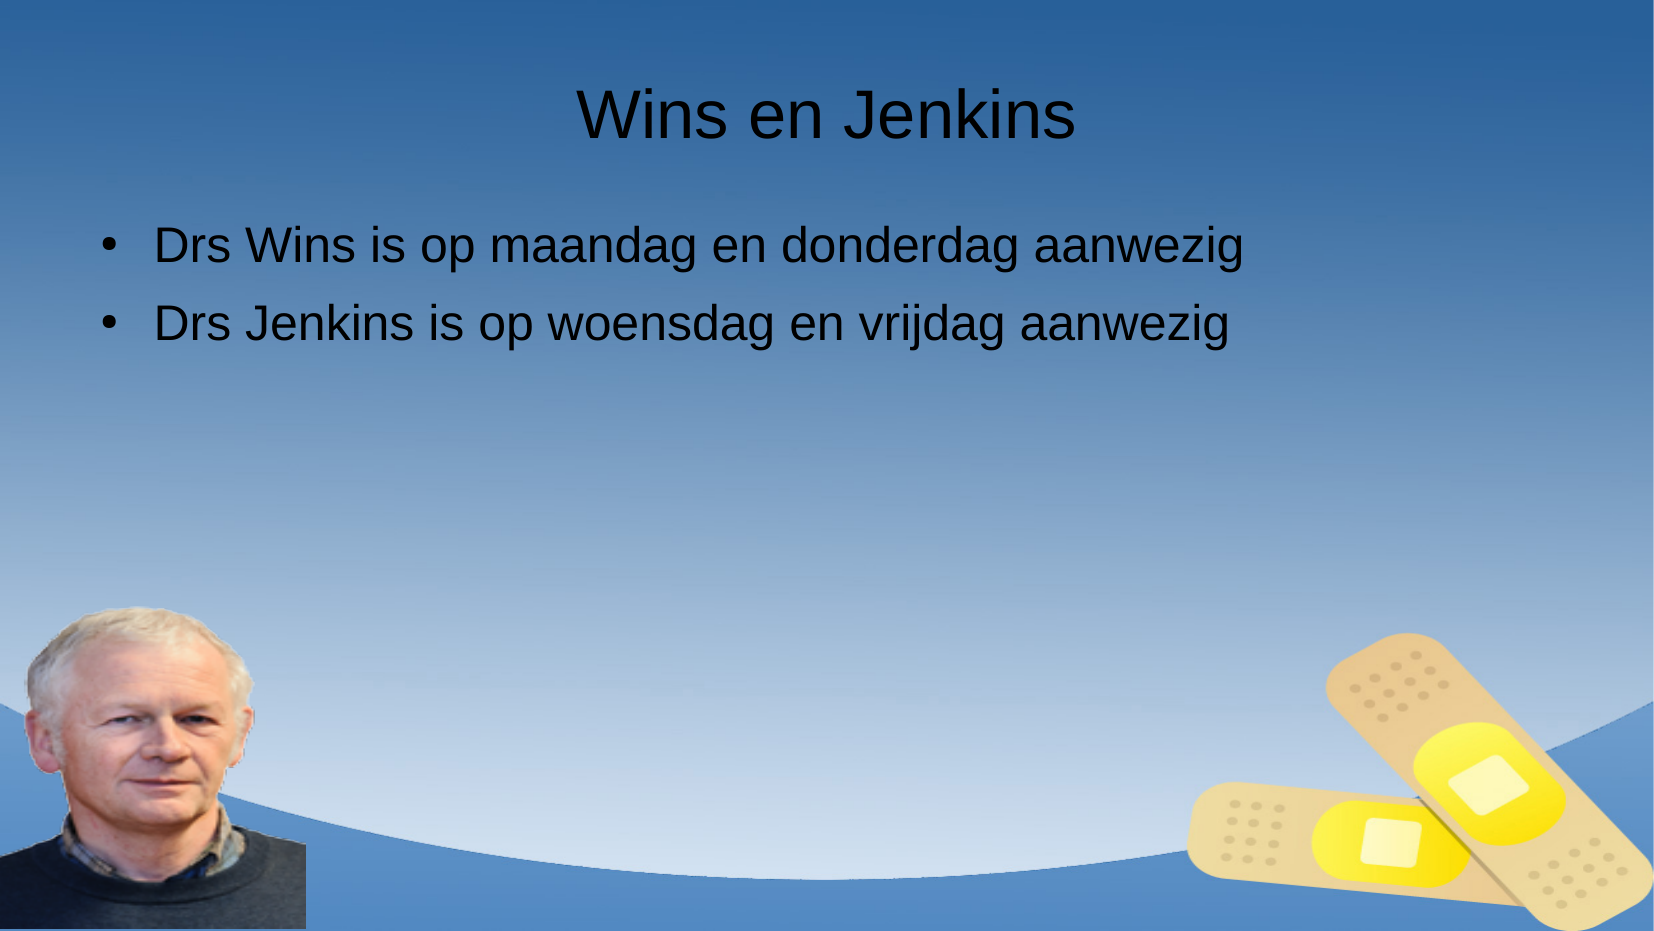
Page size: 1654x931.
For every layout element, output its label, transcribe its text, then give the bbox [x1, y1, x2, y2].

title Wins en Jenkins [82, 37, 1571, 193]
picture [0, 0, 1654, 931]
list Drs Wins is op maandag en donderdag aanwezig Drs Jenkins is op woensdag en vrijdag aanwezig [82, 217, 1621, 758]
